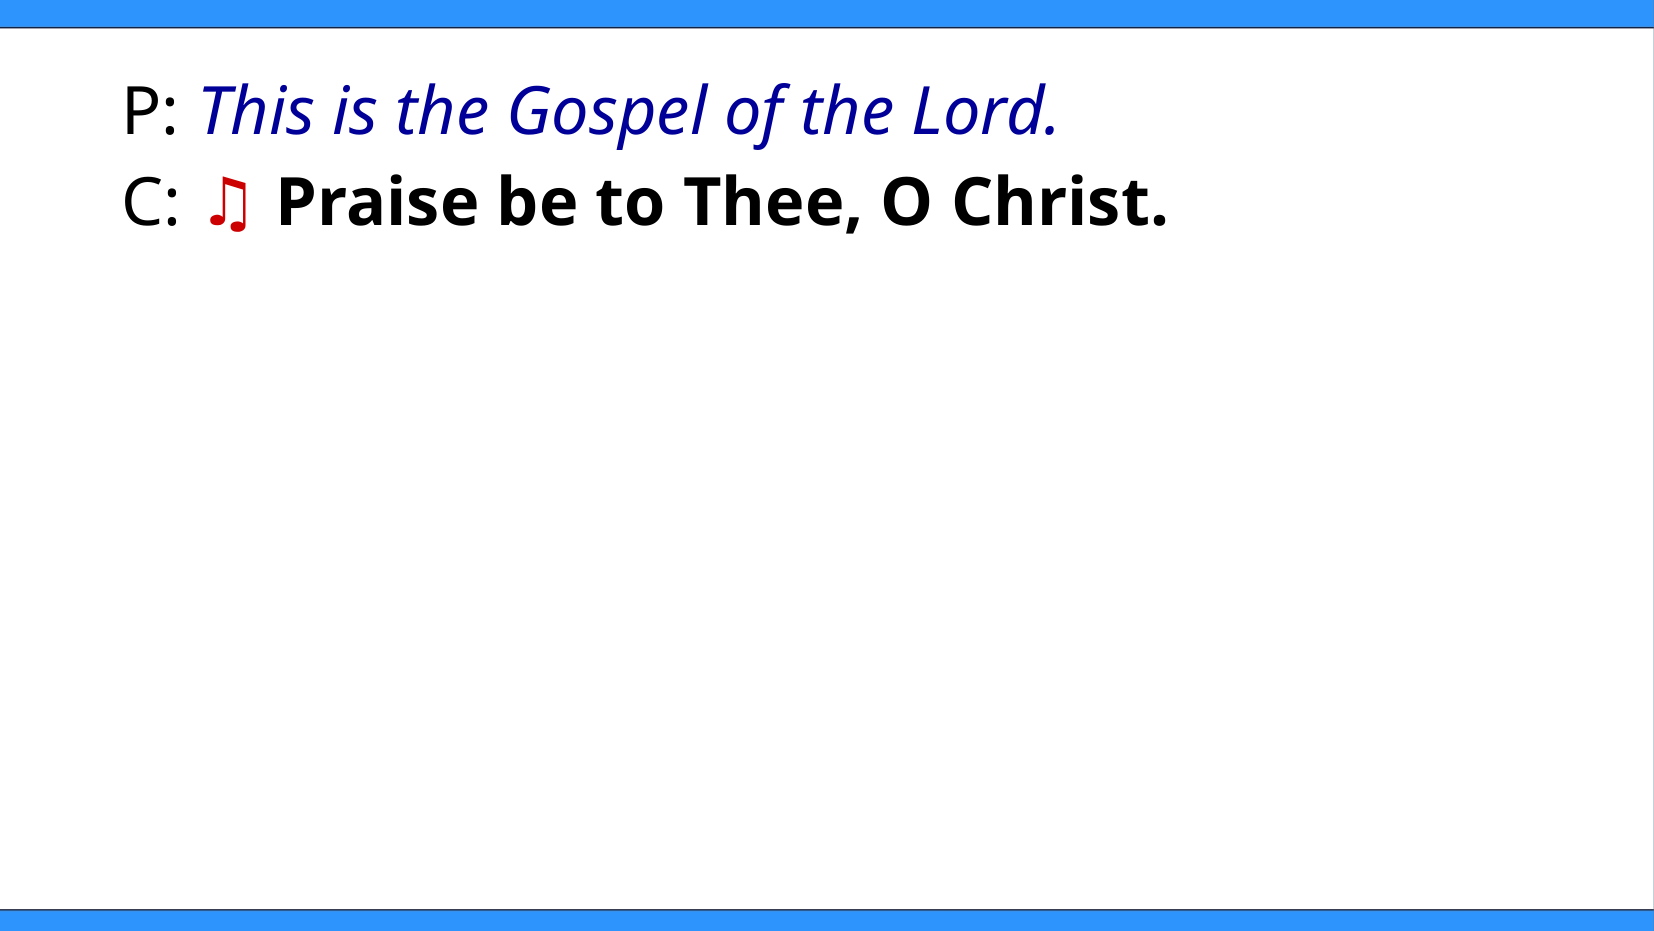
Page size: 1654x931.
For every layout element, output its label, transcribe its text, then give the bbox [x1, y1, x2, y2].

text_box P: This is the Gospel of the Lord. C: ♫ Praise be to Thee, O Christ. [105, 55, 1546, 381]
picture [0, 0, 1654, 931]
